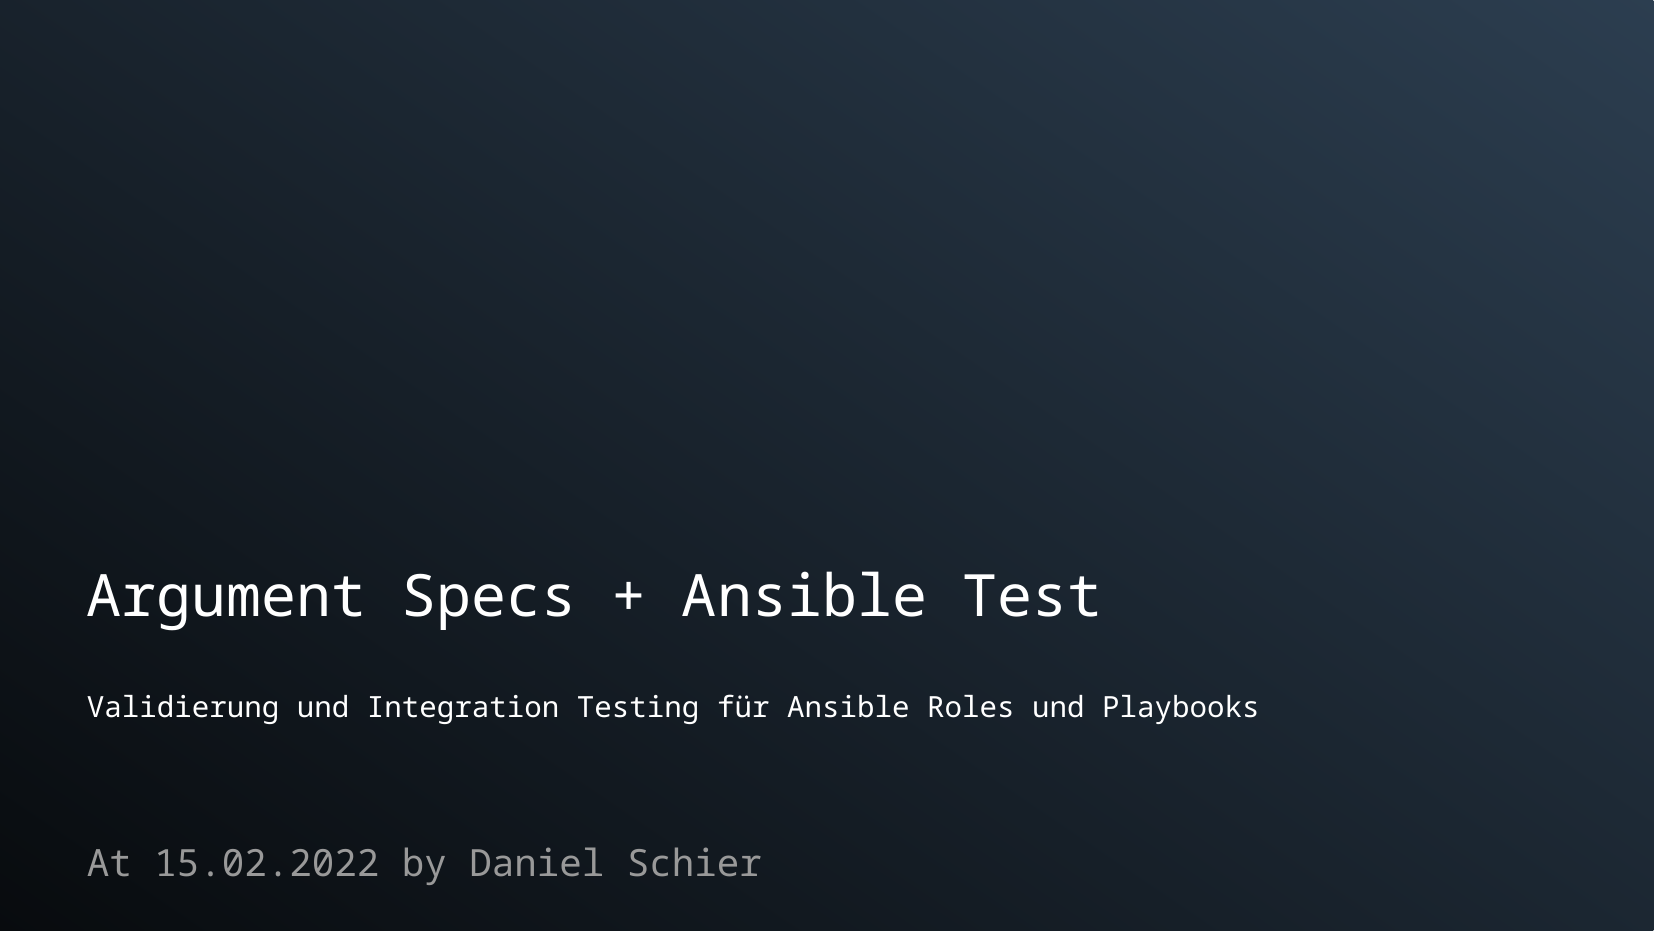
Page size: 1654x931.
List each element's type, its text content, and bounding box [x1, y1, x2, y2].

title Validierung und Integration Testing für Ansible Roles und Playbooks [86, 675, 1576, 739]
title Argument Specs + Ansible Test [86, 525, 1576, 663]
title At 15.02.2022 by Daniel Schier [86, 825, 1576, 901]
